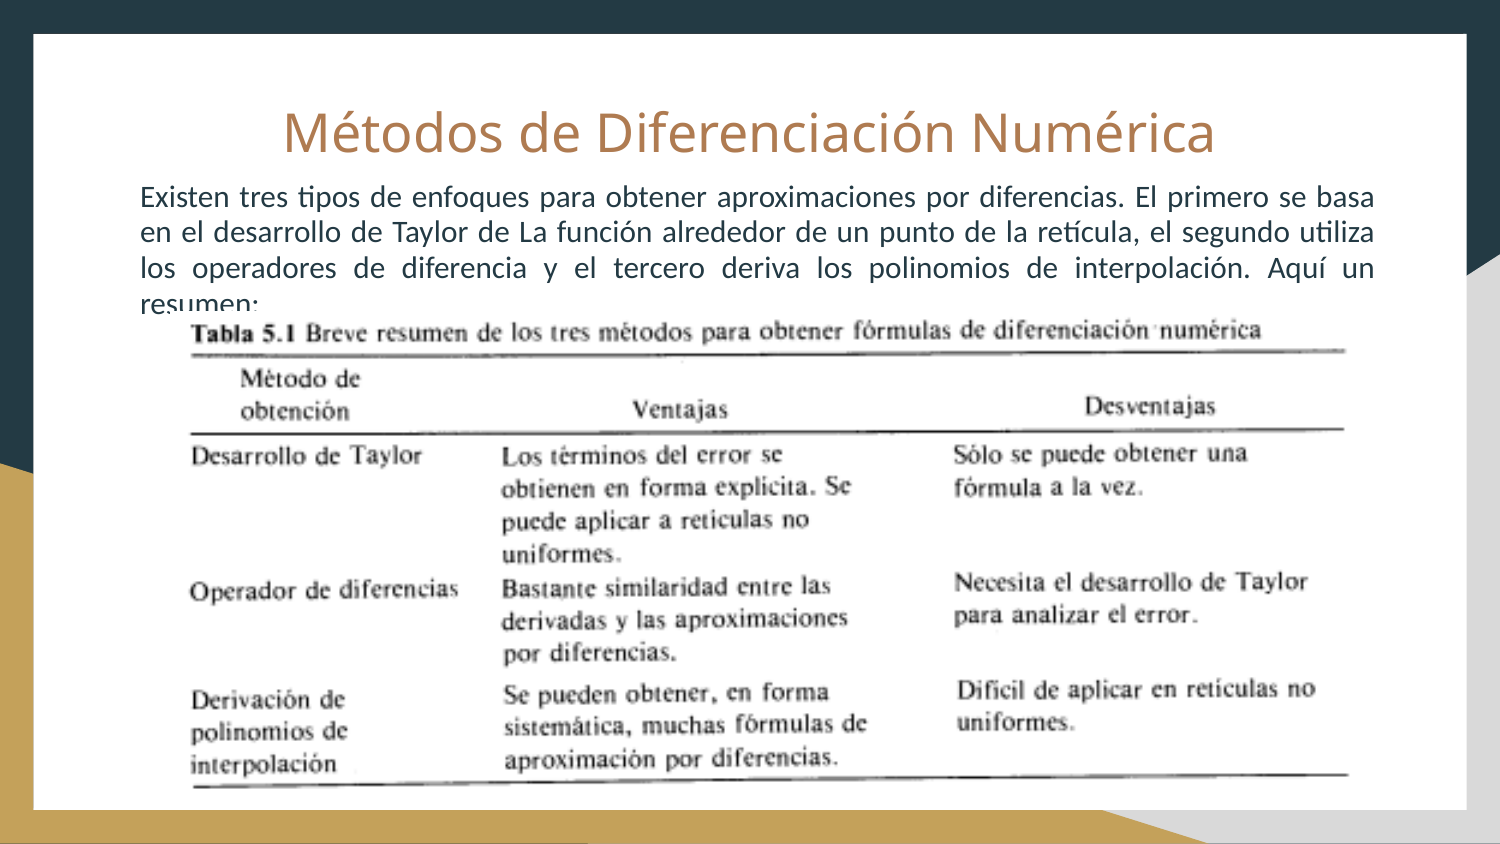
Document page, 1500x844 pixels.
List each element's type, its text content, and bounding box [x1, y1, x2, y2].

picture [170, 311, 1364, 801]
title Métodos de Diferenciación Numérica [31, 80, 1469, 184]
list Existen tres tipos de enfoques para obtener aproximaciones por diferencias. El primero se basa en el desarrollo de Taylor de La función alrededor de un punto de la retícula, el segundo utiliza los operadores de diferencia y el tercero deriva los polinomios de interpolación. Aquí un resumen: [125, 184, 1393, 422]
